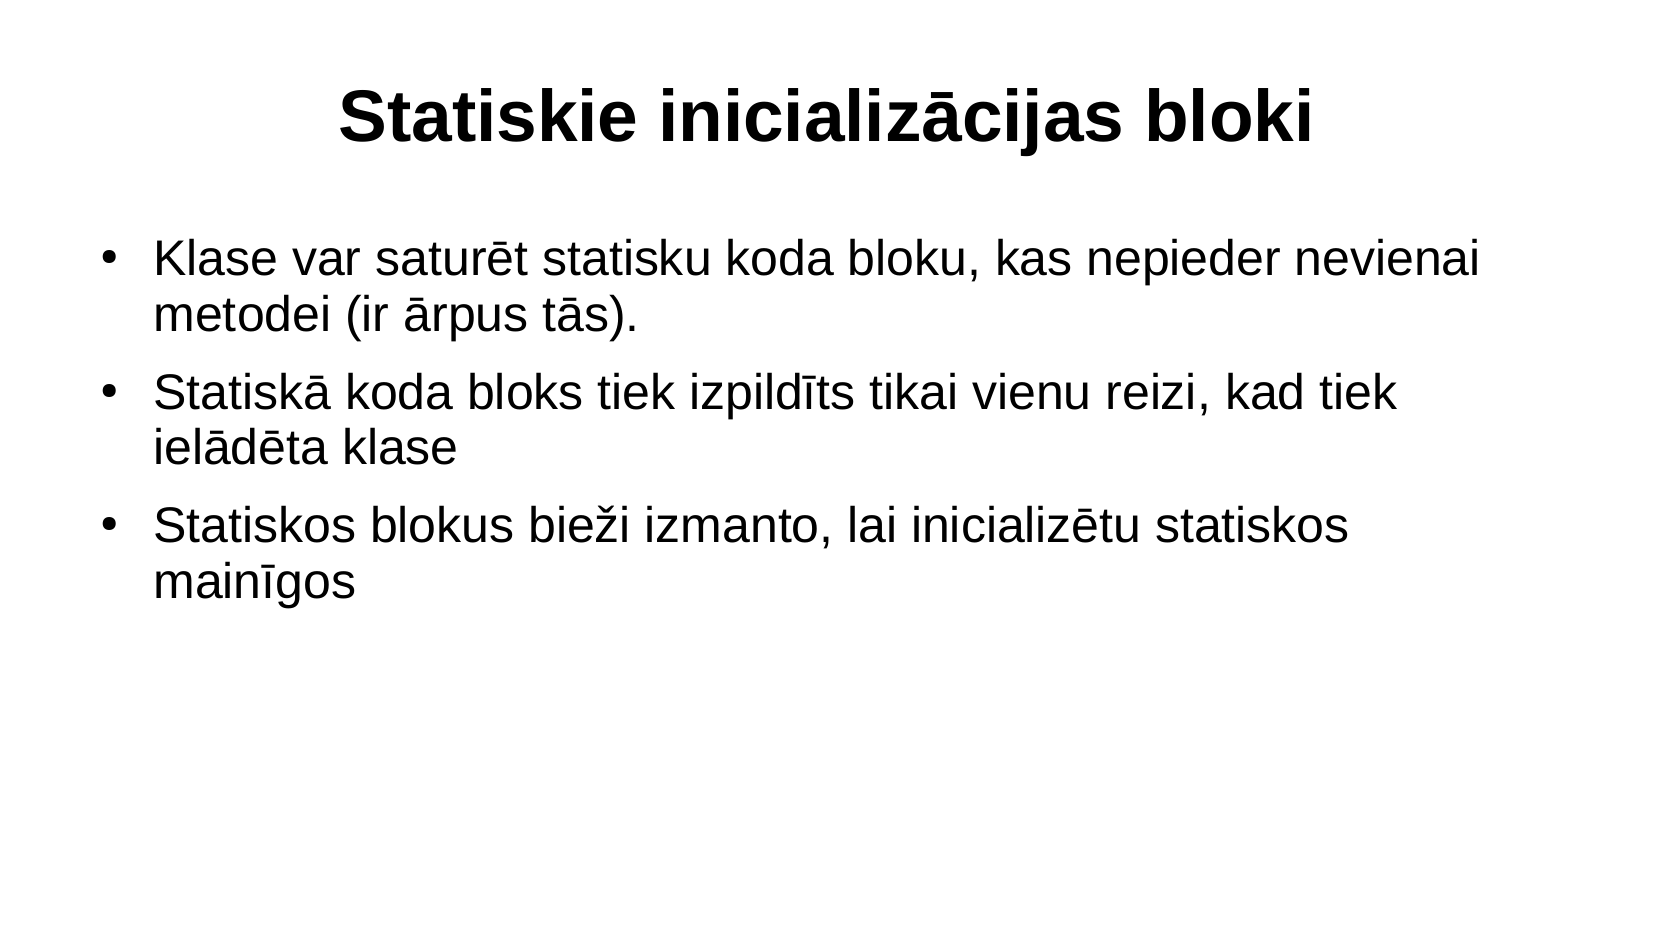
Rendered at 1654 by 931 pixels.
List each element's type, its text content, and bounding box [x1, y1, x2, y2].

title Statiskie inicializācijas bloki [59, 35, 1595, 196]
list Klase var saturēt statisku koda bloku, kas nepieder nevienai metodei (ir ārpus tās). Statiskā koda bloks tiek izpildīts tikai vienu reizi, kad tiek ielādēta klase Statiskos blokus bieži izmanto, lai inicializētu statiskos mainīgos [82, 230, 1538, 889]
